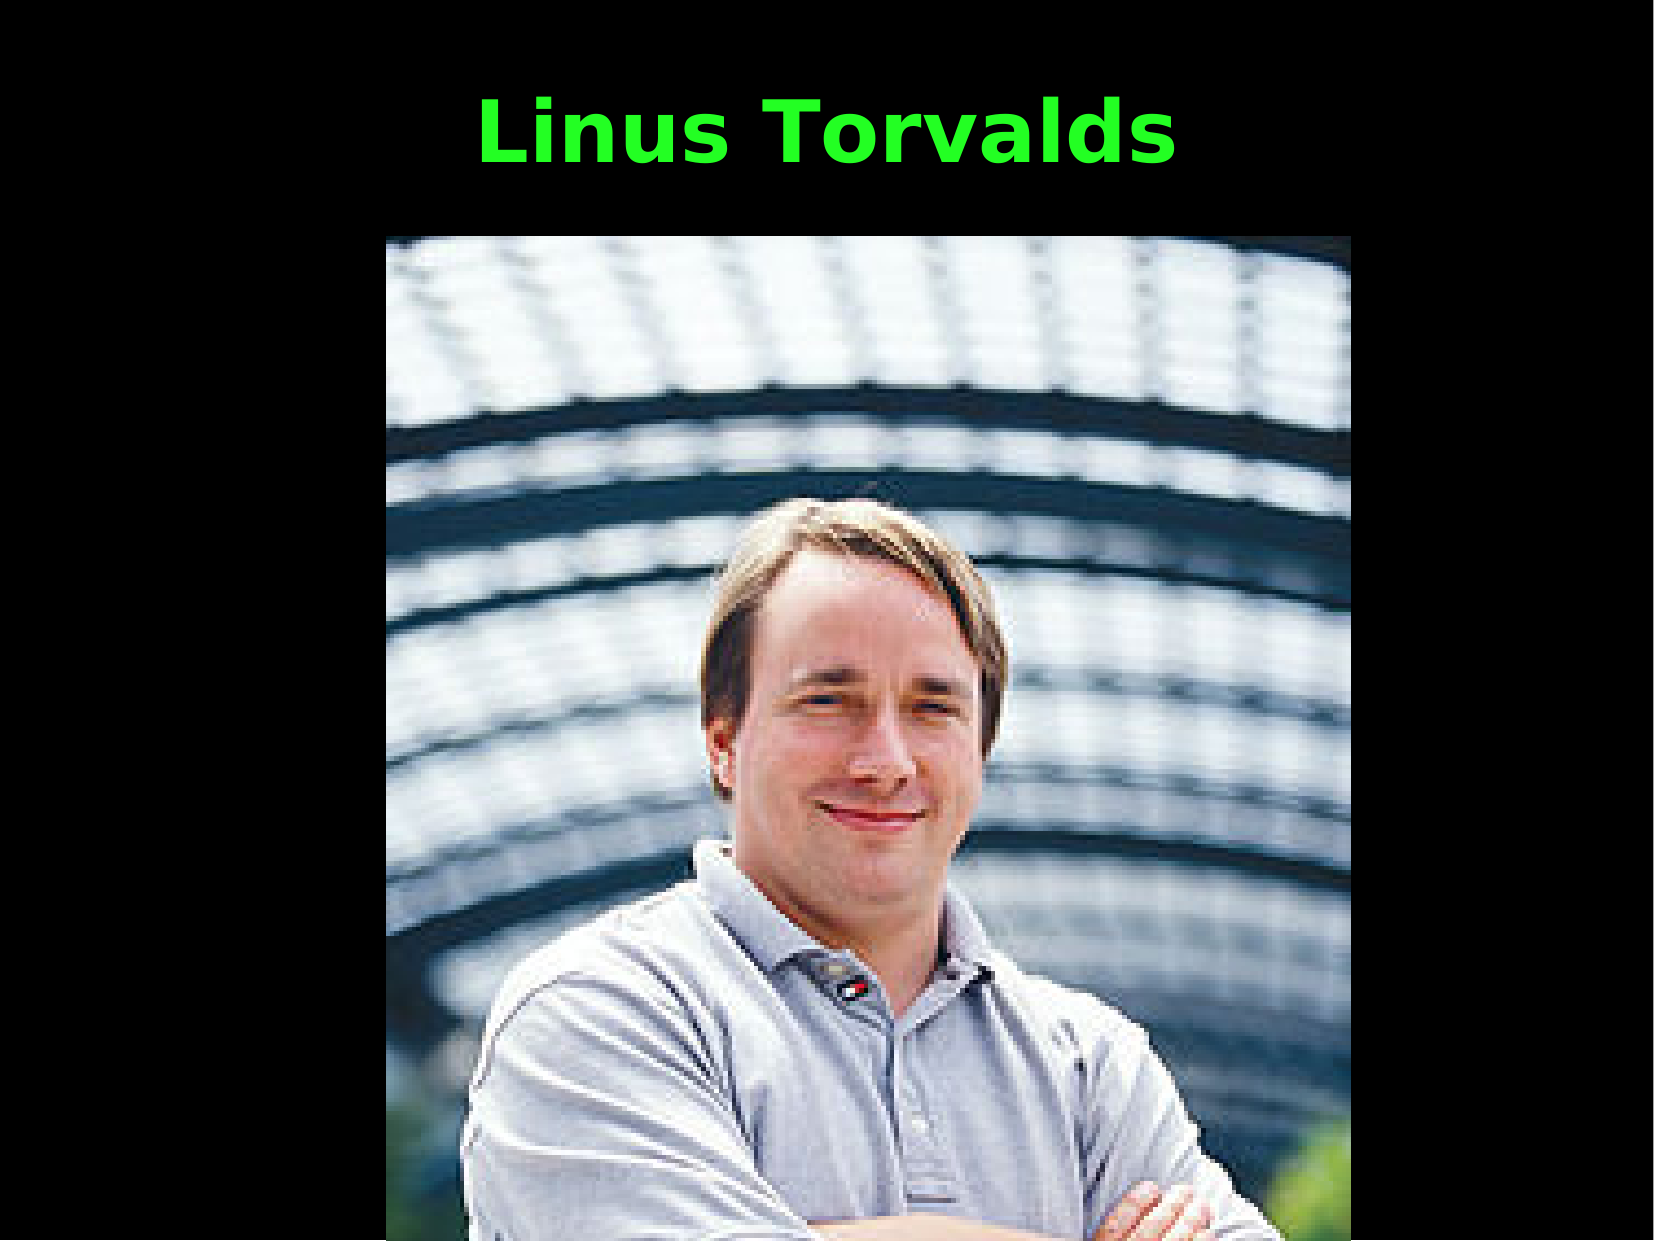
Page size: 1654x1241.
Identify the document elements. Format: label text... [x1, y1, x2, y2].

title Linus Torvalds [82, 29, 1571, 237]
picture [386, 236, 1351, 1241]
